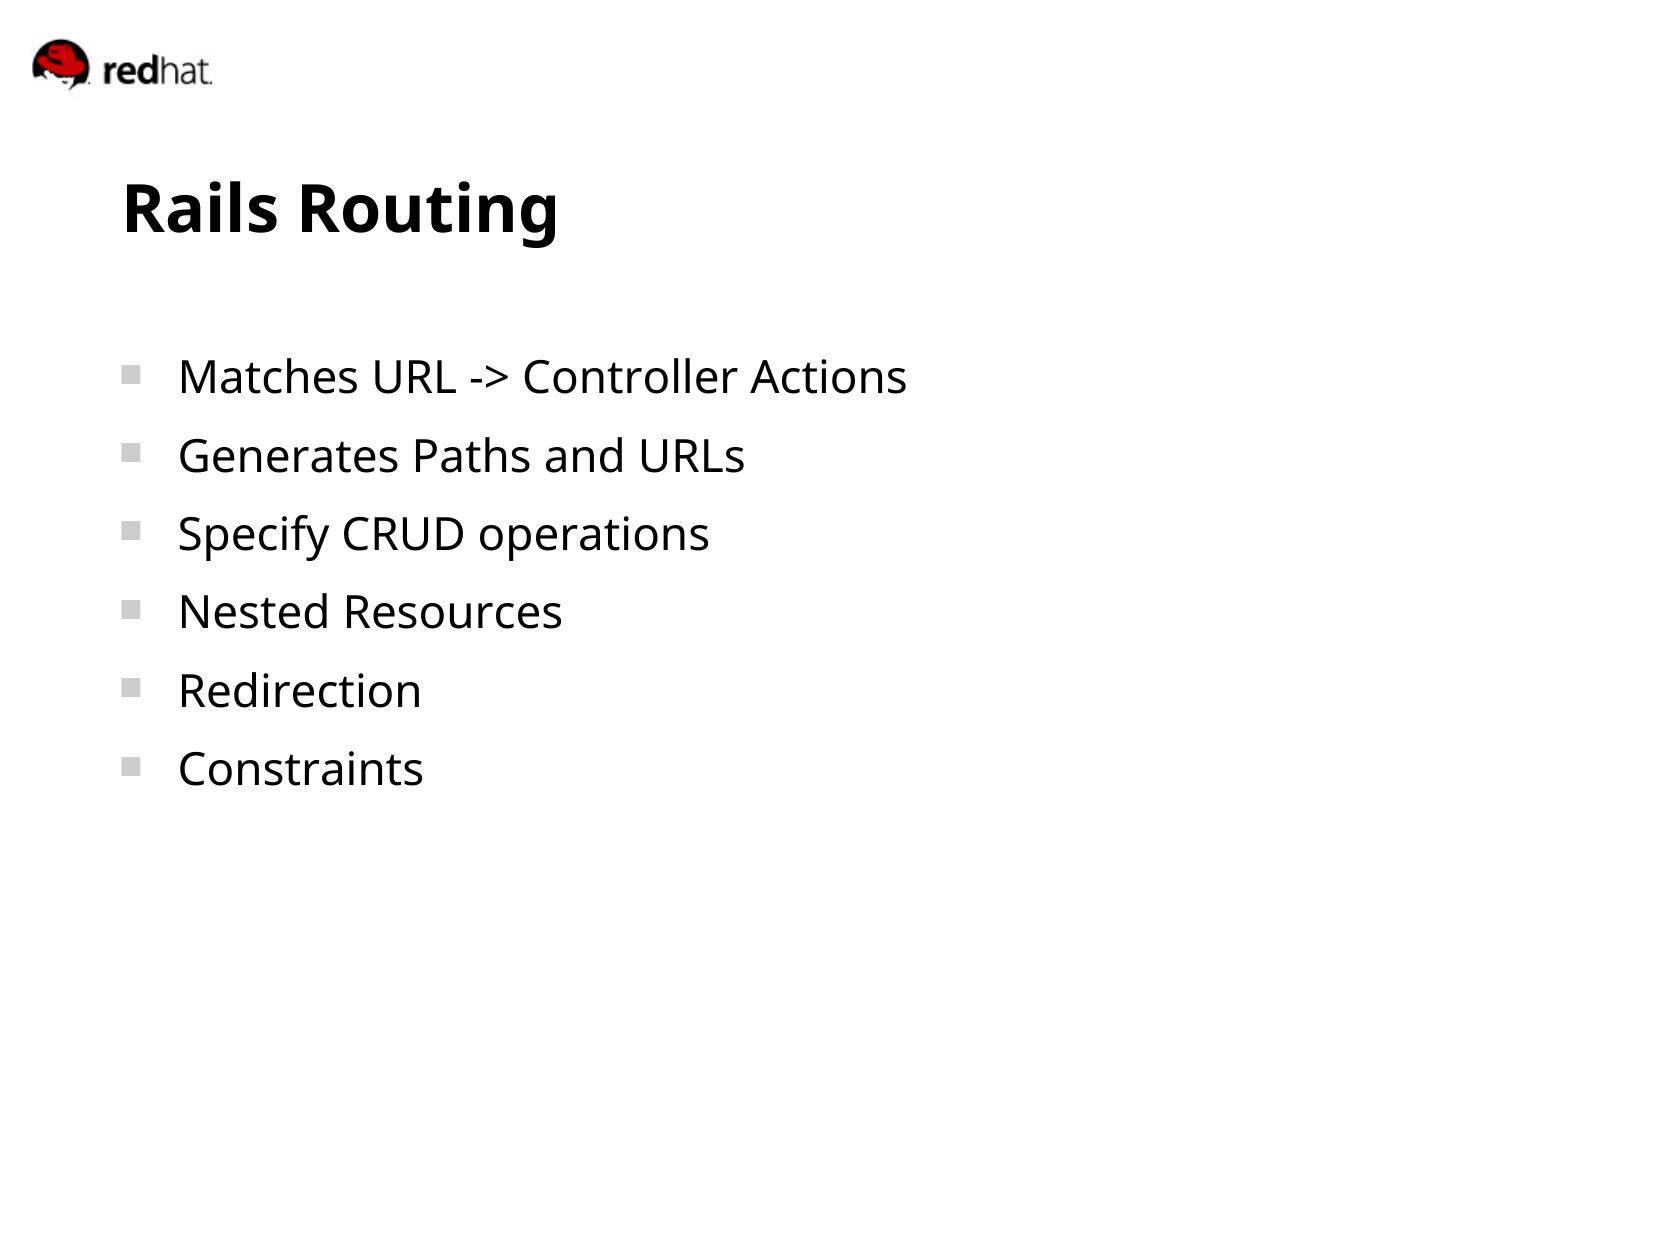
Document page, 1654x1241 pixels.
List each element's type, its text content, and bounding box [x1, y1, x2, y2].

title Rails Routing [121, 102, 1534, 310]
picture [31, 37, 212, 98]
list Matches URL -> Controller Actions Generates Paths and URLs Specify CRUD operations Nested Resources Redirection Constraints [121, 344, 1534, 1127]
